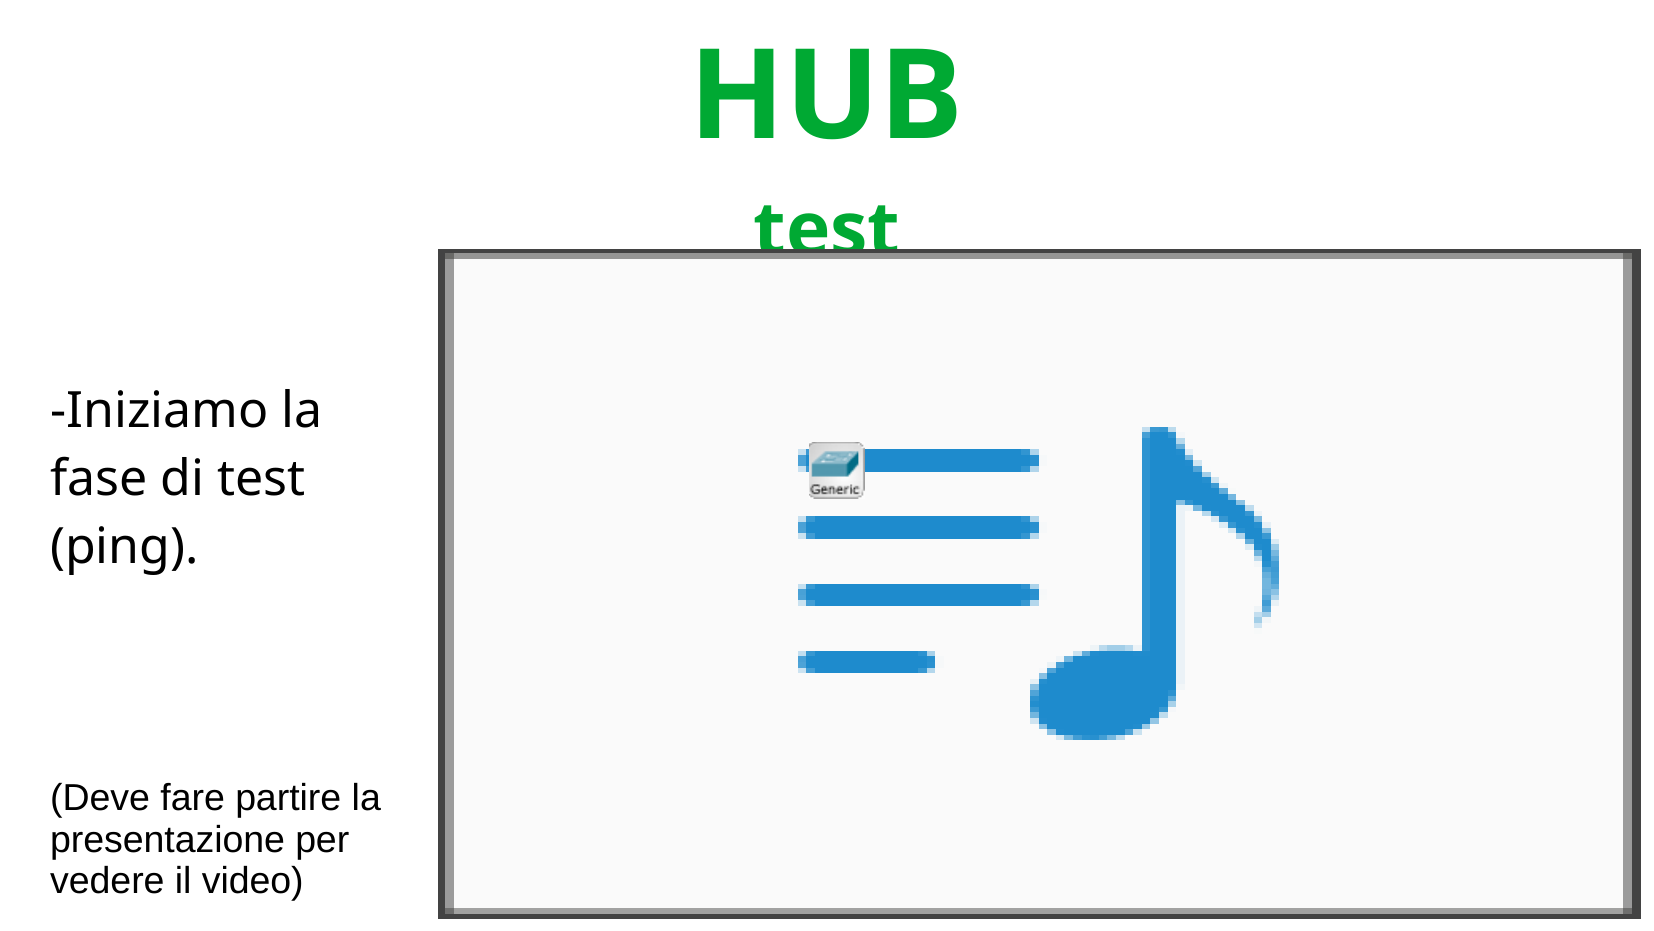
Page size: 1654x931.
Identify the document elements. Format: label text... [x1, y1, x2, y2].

text_box [437, 248, 1642, 921]
title HUB test [82, 23, 1571, 260]
picture [809, 442, 865, 499]
text_box -Iniziamo la fase di test (ping). [35, 366, 414, 558]
text_box (Deve fare partire la presentazione per vedere il video) [35, 768, 426, 910]
